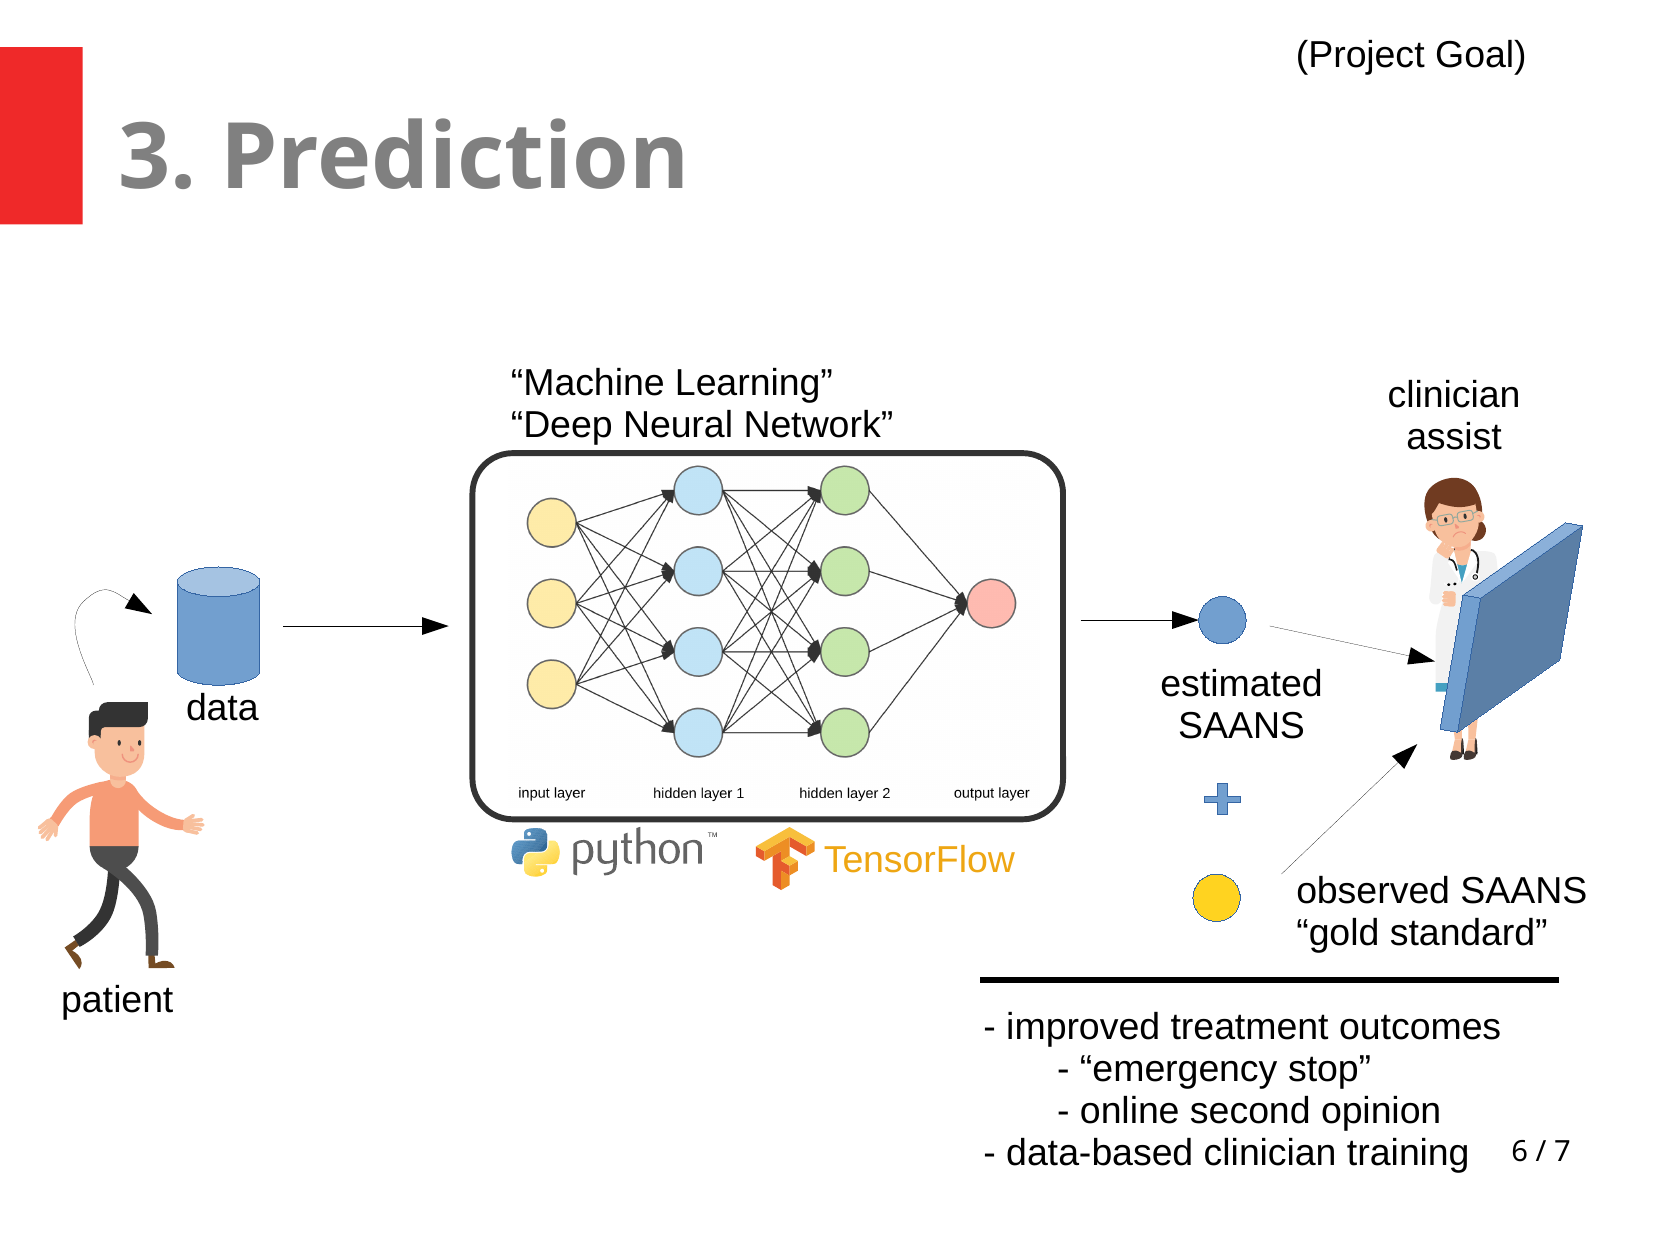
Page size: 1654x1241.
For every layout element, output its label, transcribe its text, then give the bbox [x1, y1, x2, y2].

picture [29, 661, 213, 1010]
picture [508, 460, 1040, 808]
text_box patient [46, 970, 189, 1028]
text_box “Machine Learning” “Deep Neural Network” [496, 354, 1028, 454]
text_box clinician assist [1373, 366, 1536, 465]
text_box observed SAANS “gold standard” [1281, 862, 1630, 973]
picture [755, 827, 815, 891]
text_box [1198, 596, 1247, 644]
picture [508, 825, 734, 892]
text_box [1192, 874, 1241, 922]
text_box [177, 585, 260, 679]
text_box (Project Goal) [1192, 25, 1630, 83]
text_box [1204, 783, 1241, 815]
text_box [1440, 525, 1583, 733]
picture [1405, 465, 1524, 795]
title 3. Prediction [118, 49, 1571, 257]
text_box - improved treatment outcomes - “emergency stop” - online second opinion - data-based clinician training [968, 998, 1548, 1182]
text_box data [213, 679, 274, 736]
text_box estimated SAANS [1145, 655, 1338, 755]
text_box TensorFlow [809, 831, 1030, 888]
